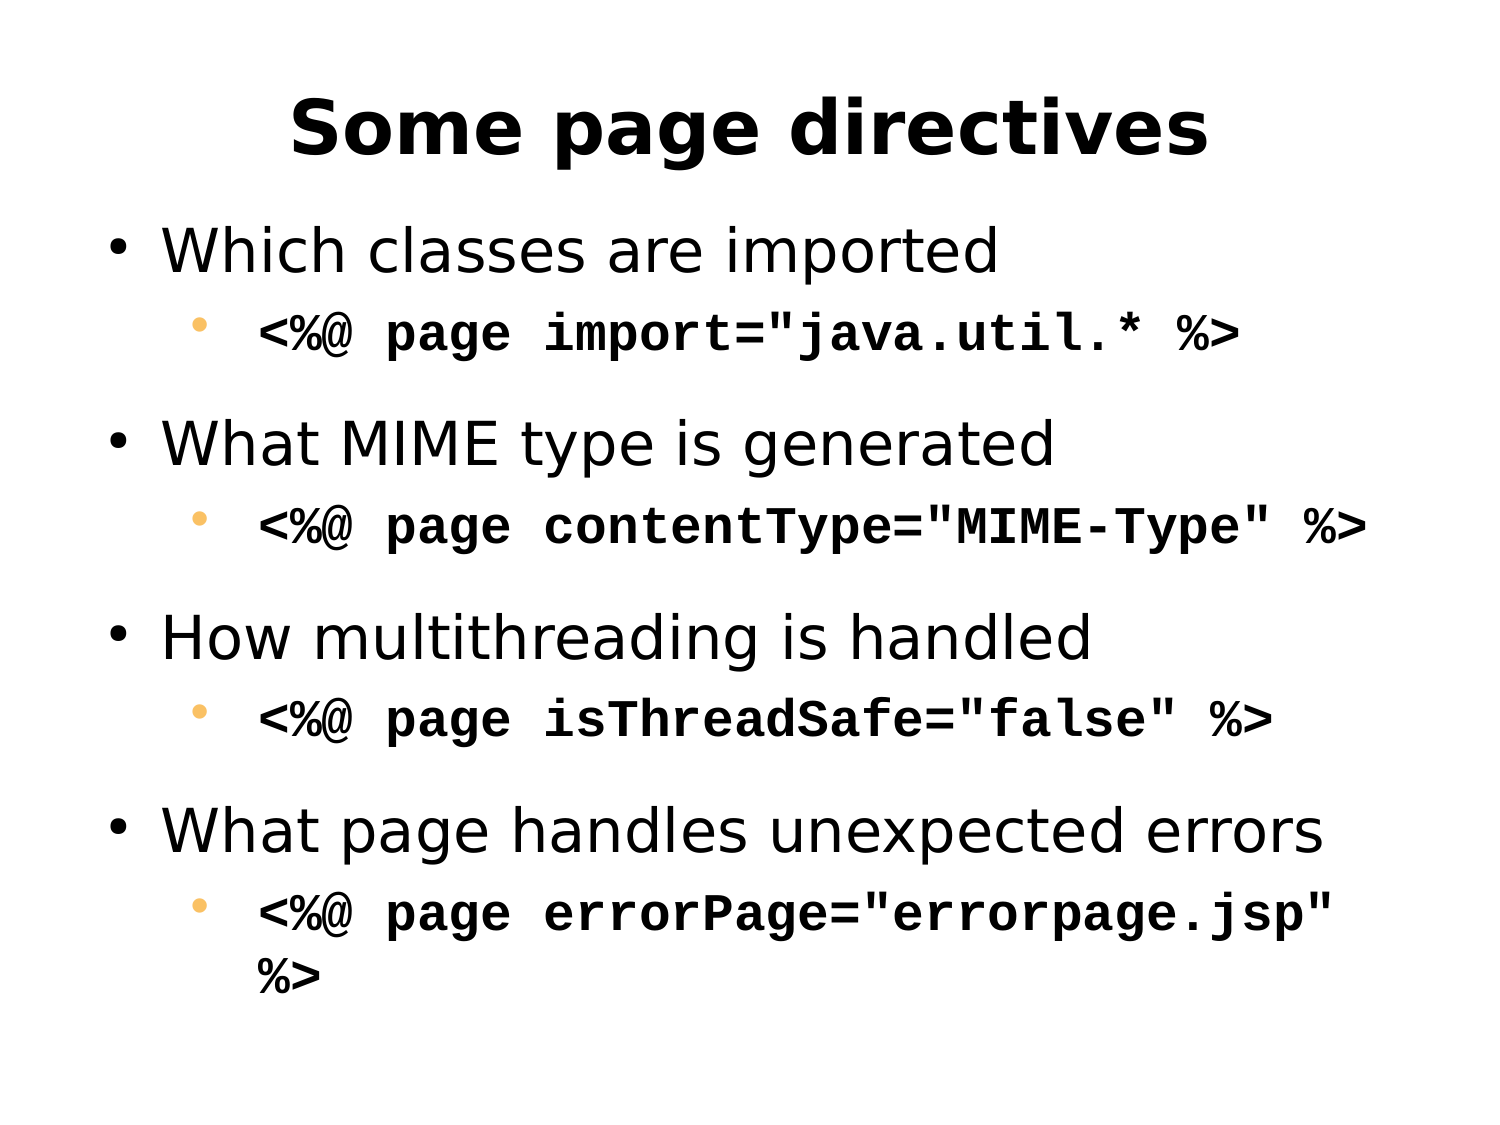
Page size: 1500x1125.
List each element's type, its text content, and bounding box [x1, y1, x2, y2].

title Some page directives [75, 44, 1425, 177]
list Which classes are imported <%@ page import="java.util.* %> What MIME type is generated <%@ page contentType="MIME-Type" %> How multithreading is handled <%@ page isThreadSafe="false" %> What page handles unexpected errors <%@ page errorPage="errorpage.jsp" %> [75, 204, 1395, 1075]
